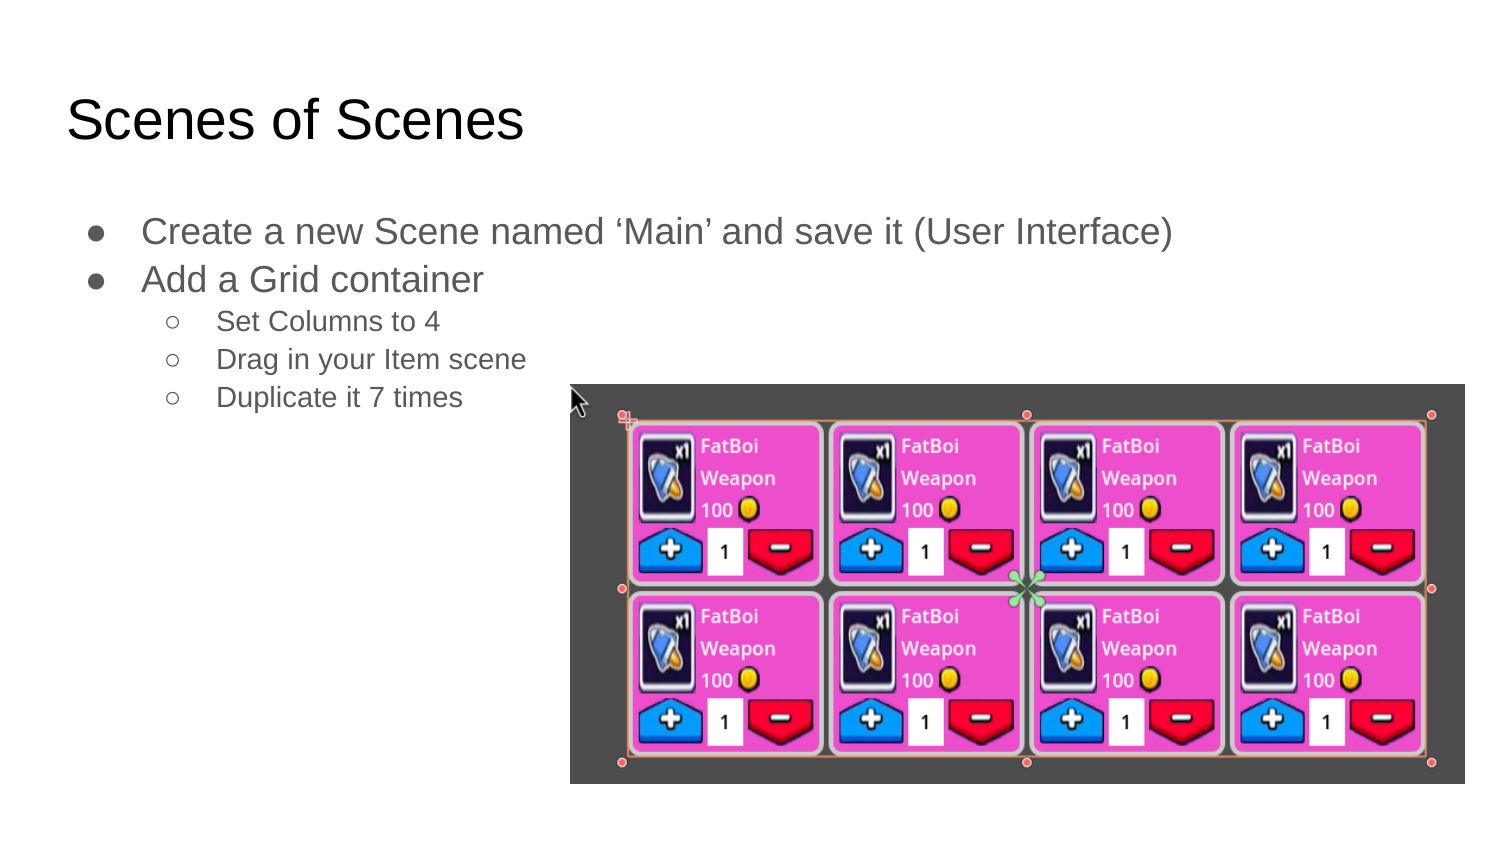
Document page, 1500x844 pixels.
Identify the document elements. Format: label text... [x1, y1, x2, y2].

list Create a new Scene named ‘Main’ and save it (User Interface) Add a Grid container Set Columns to 4 Drag in your Item scene Duplicate it 7 times [51, 189, 1449, 750]
title Scenes of Scenes [51, 72, 1449, 167]
picture [570, 384, 1465, 784]
